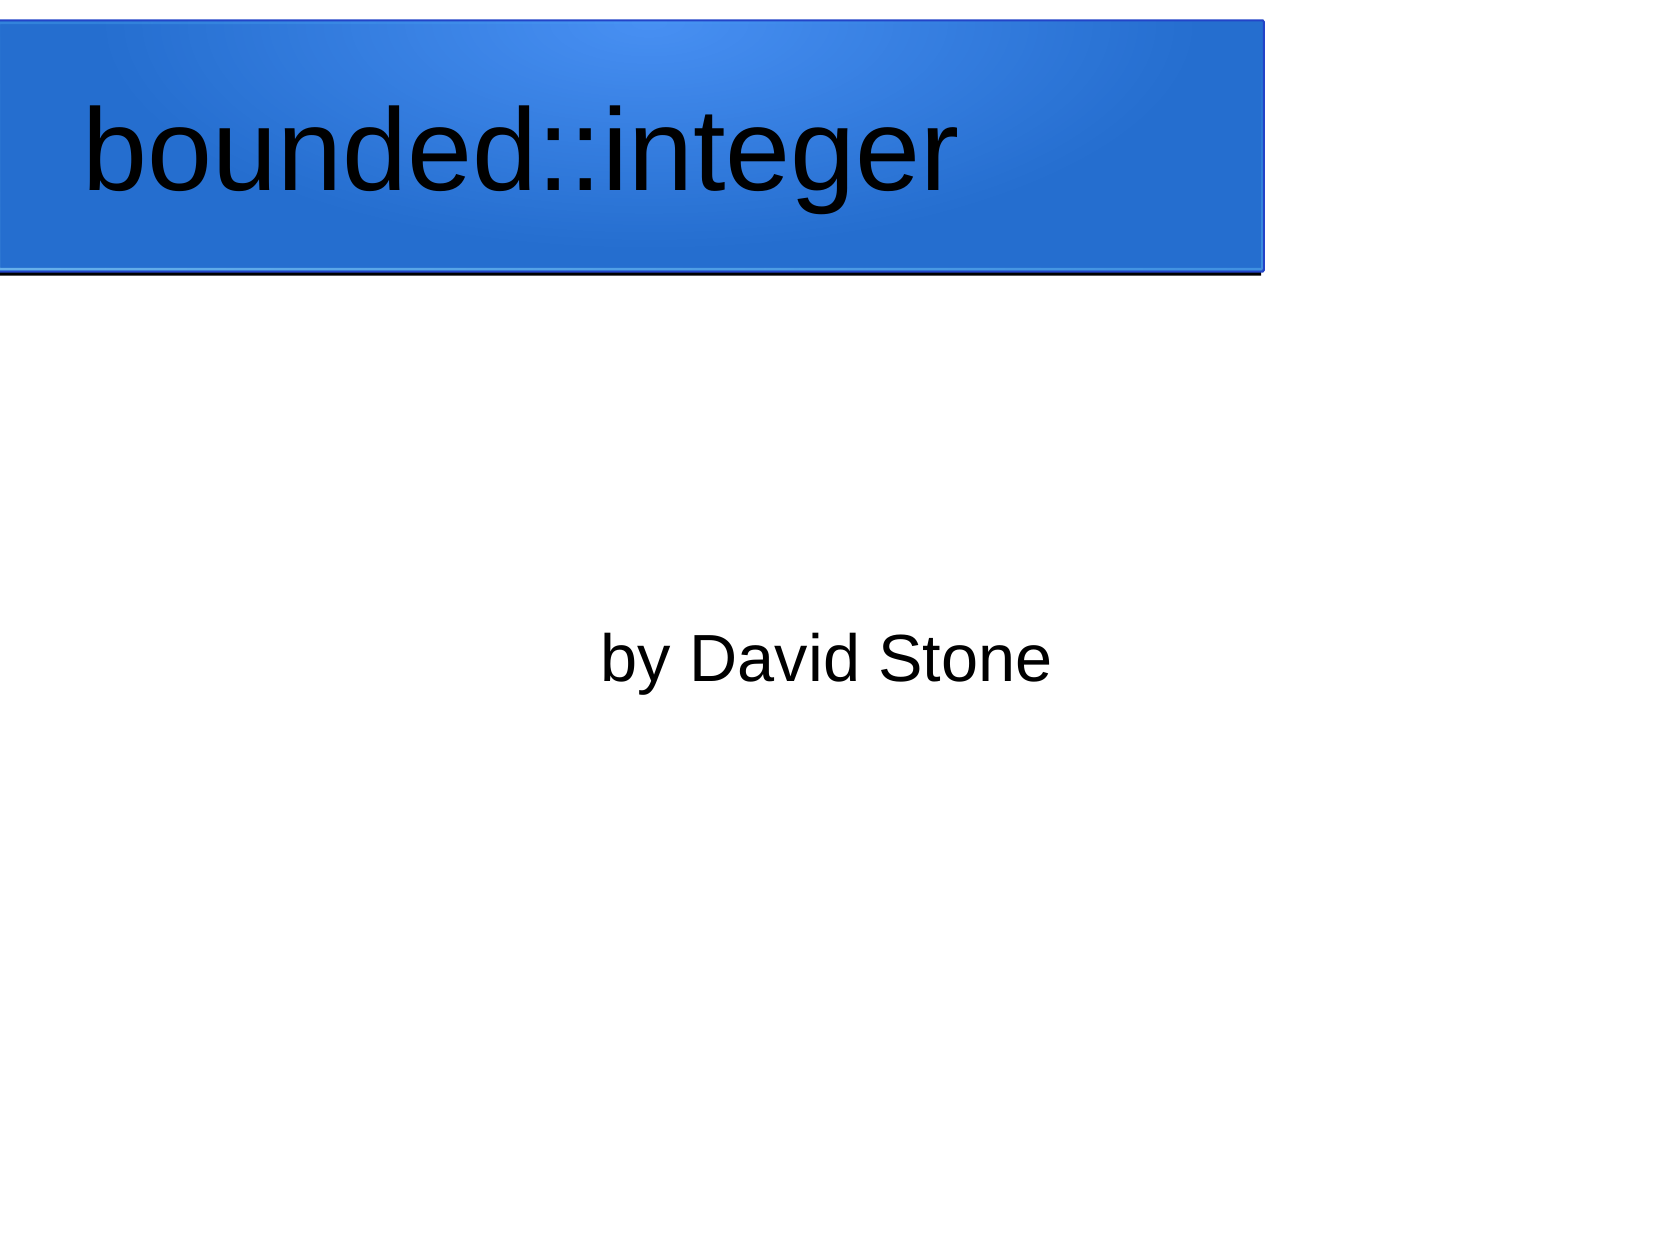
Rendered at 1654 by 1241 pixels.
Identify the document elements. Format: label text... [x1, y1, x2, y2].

subtitle by David Stone [82, 299, 1571, 1019]
title bounded::integer [82, 47, 1235, 252]
